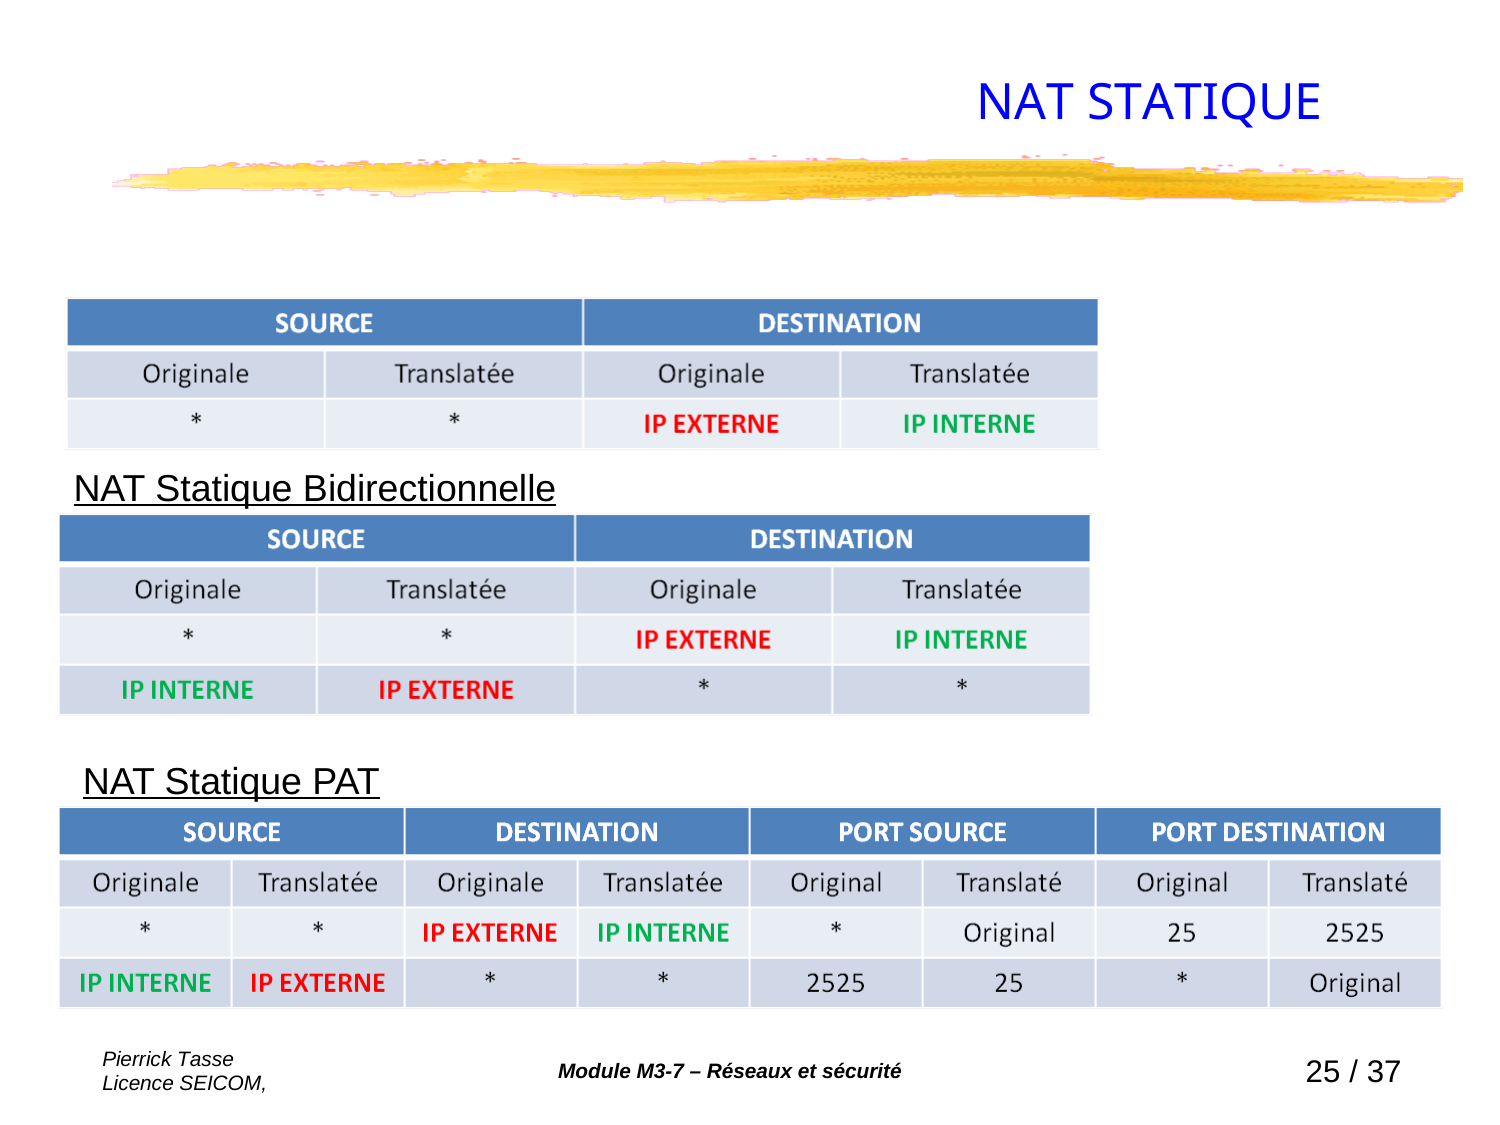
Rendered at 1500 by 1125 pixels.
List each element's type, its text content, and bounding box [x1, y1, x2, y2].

picture [47, 795, 1453, 1020]
text_box NAT Statique PAT [68, 750, 395, 810]
title NAT STATIQUE [62, 37, 1338, 138]
picture [112, 149, 1463, 213]
text_box NAT Statique Bidirectionnelle [59, 457, 572, 517]
picture [55, 286, 1111, 461]
picture [47, 502, 1103, 727]
